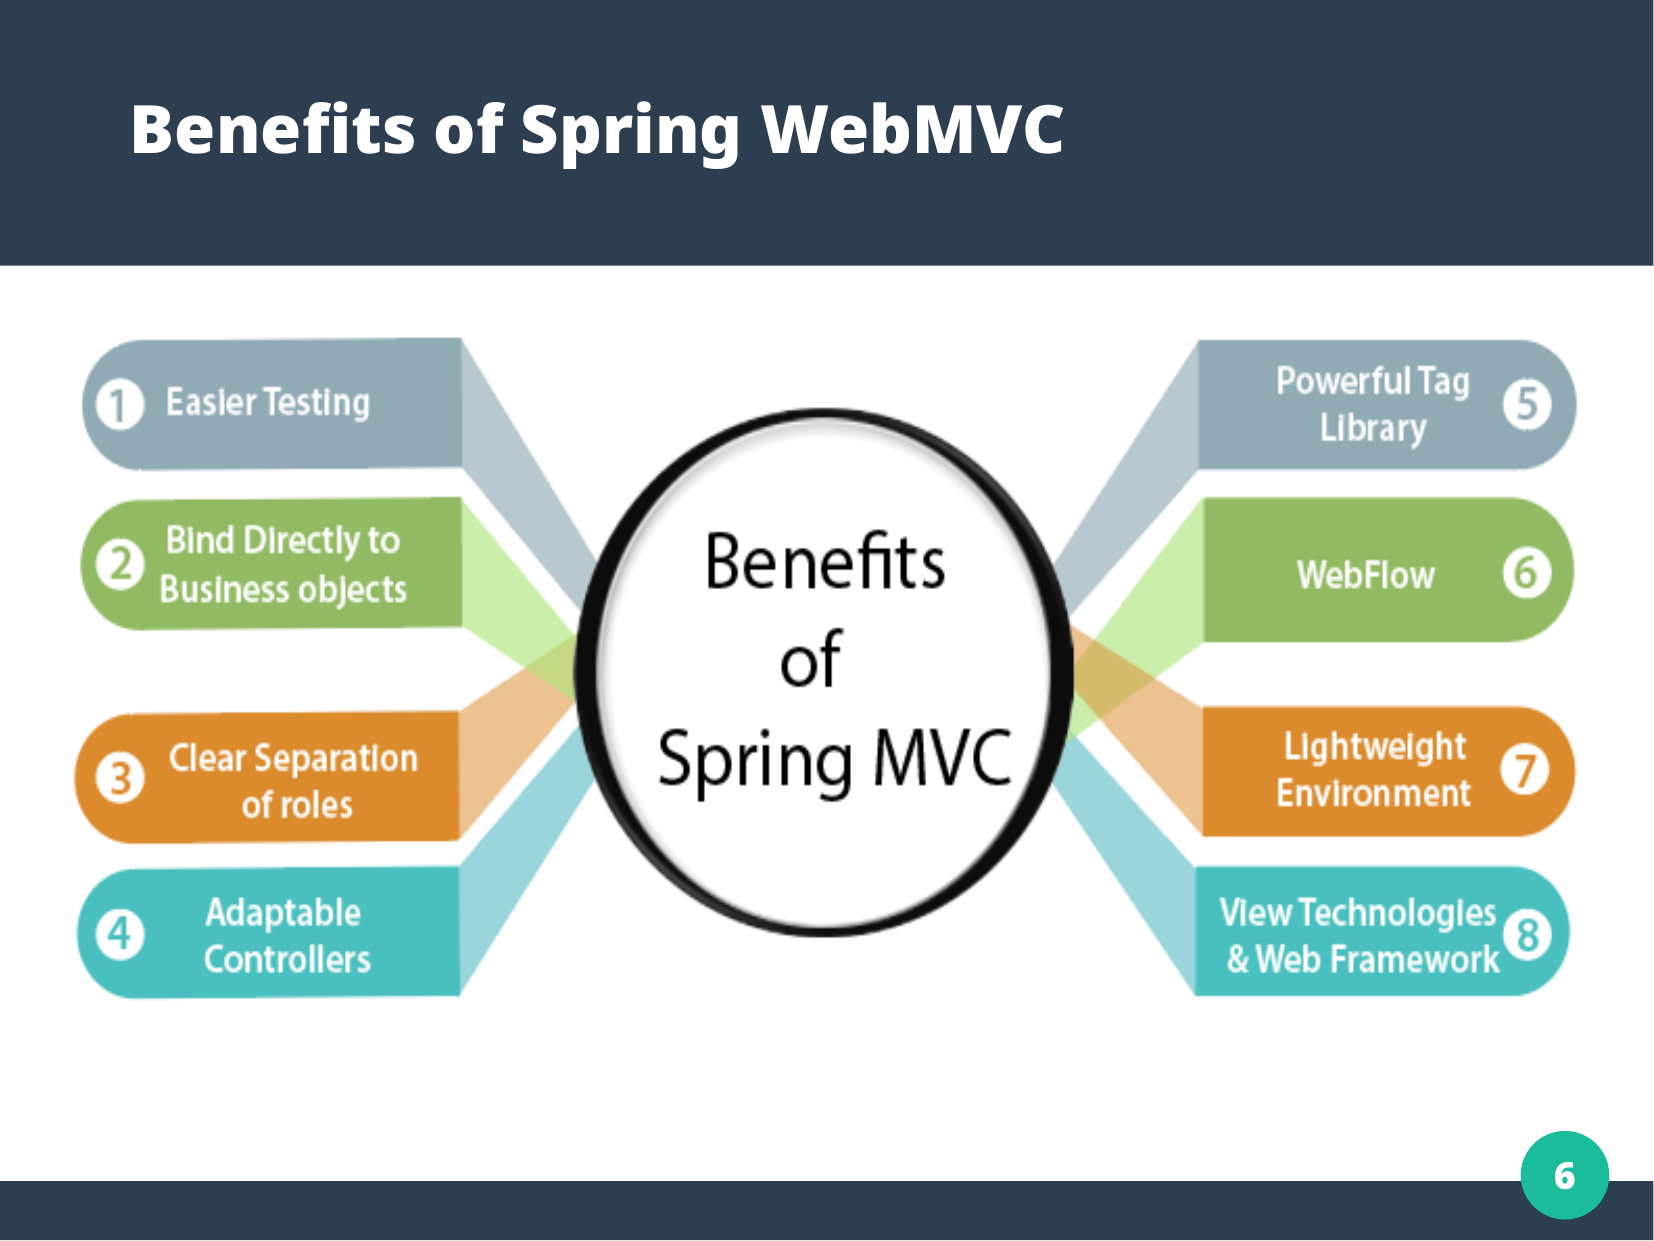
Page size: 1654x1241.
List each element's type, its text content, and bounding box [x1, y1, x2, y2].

picture [60, 329, 1596, 1021]
title Benefits of Spring WebMVC [59, 49, 1595, 207]
